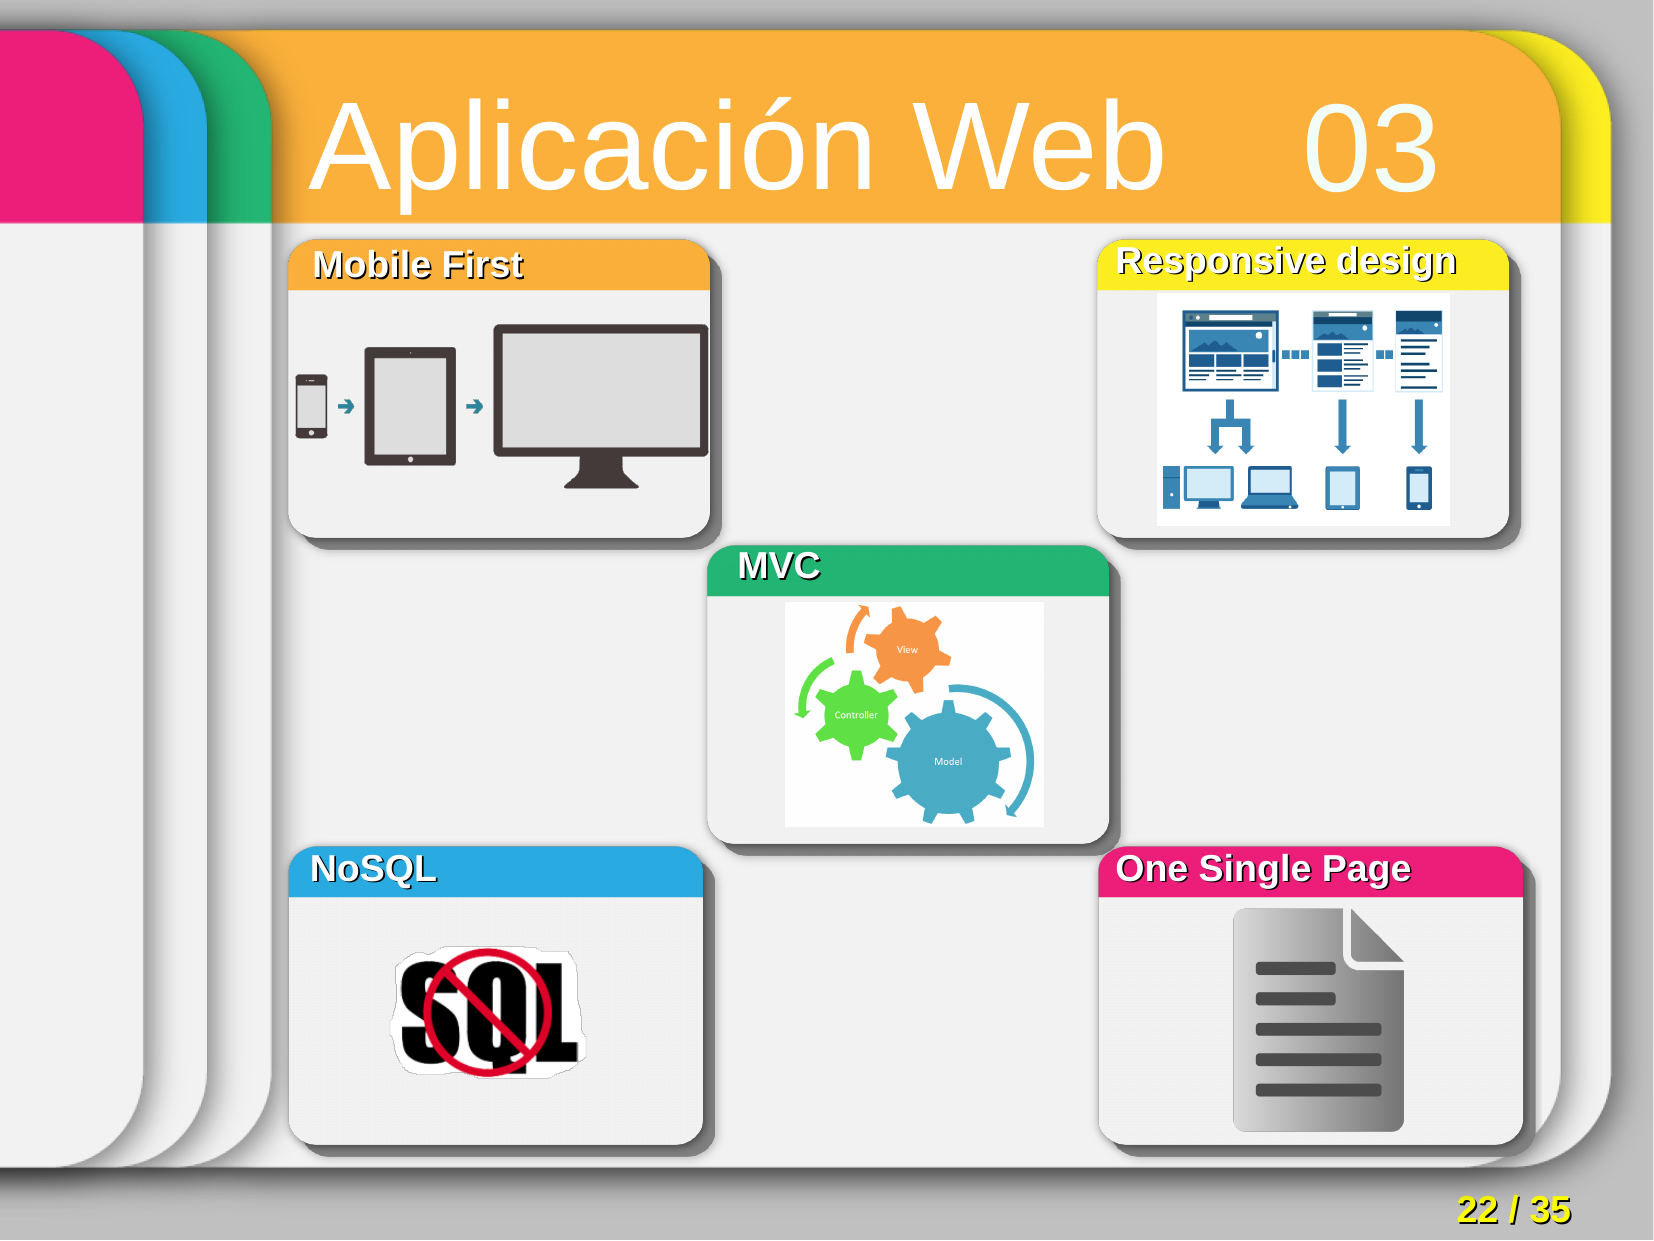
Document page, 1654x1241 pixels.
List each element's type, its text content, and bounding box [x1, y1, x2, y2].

text_box NoSQL [295, 839, 542, 898]
picture [0, 0, 1654, 1241]
text_box Responsive design [1100, 231, 1489, 290]
title Aplicación Web [177, 59, 1300, 235]
text_box MVC [722, 537, 969, 596]
text_box One Single Page [1100, 839, 1501, 898]
text_box 03 [1287, 58, 1463, 225]
text_box Mobile First [297, 236, 544, 295]
